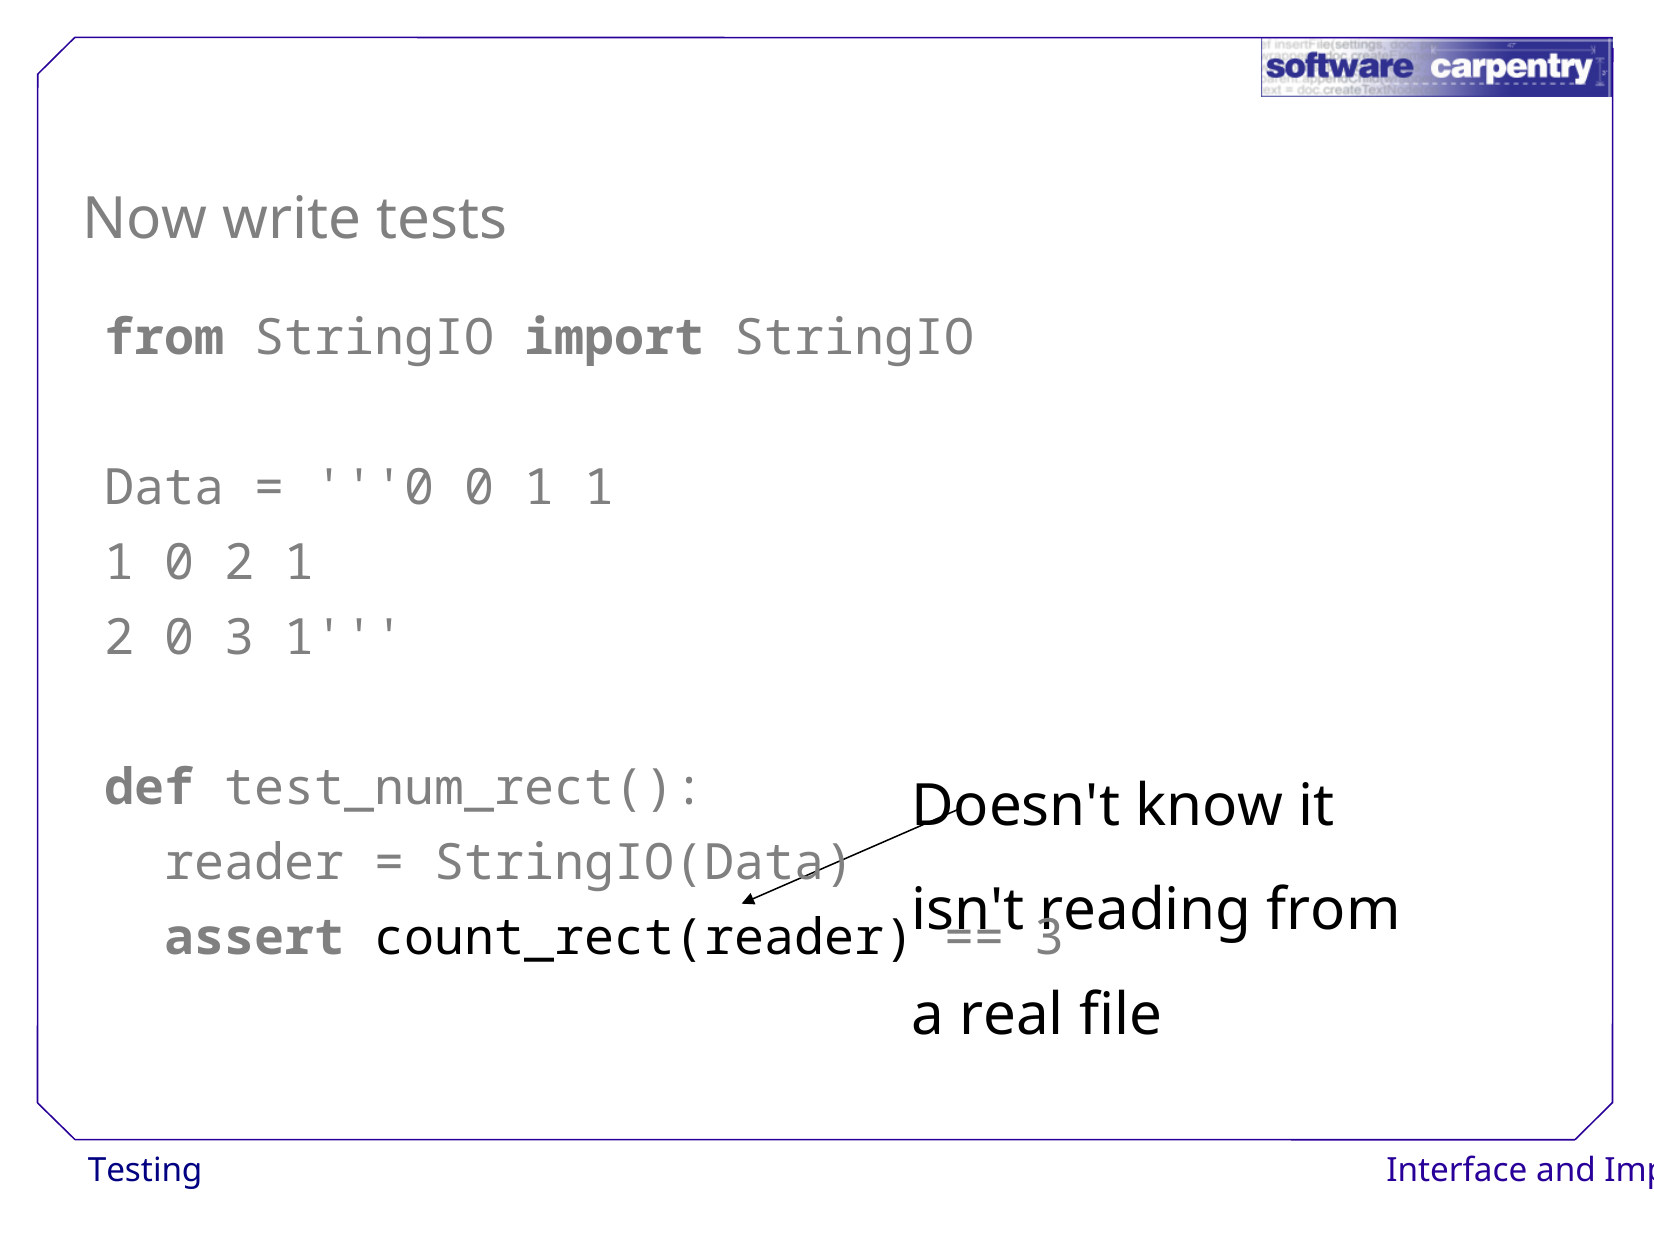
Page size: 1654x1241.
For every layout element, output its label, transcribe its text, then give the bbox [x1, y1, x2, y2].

text_box Doesn't know it isn't reading from a real file [896, 723, 1566, 1055]
text_box Now write tests [67, 138, 673, 259]
picture [1261, 39, 1613, 97]
text_box from StringIO import StringIO Data = '''0 0 1 1 1 0 2 1 2 0 3 1''' def test_num_rect(): reader = StringIO(Data) assert count_rect(reader) == 3 [89, 282, 1340, 1024]
